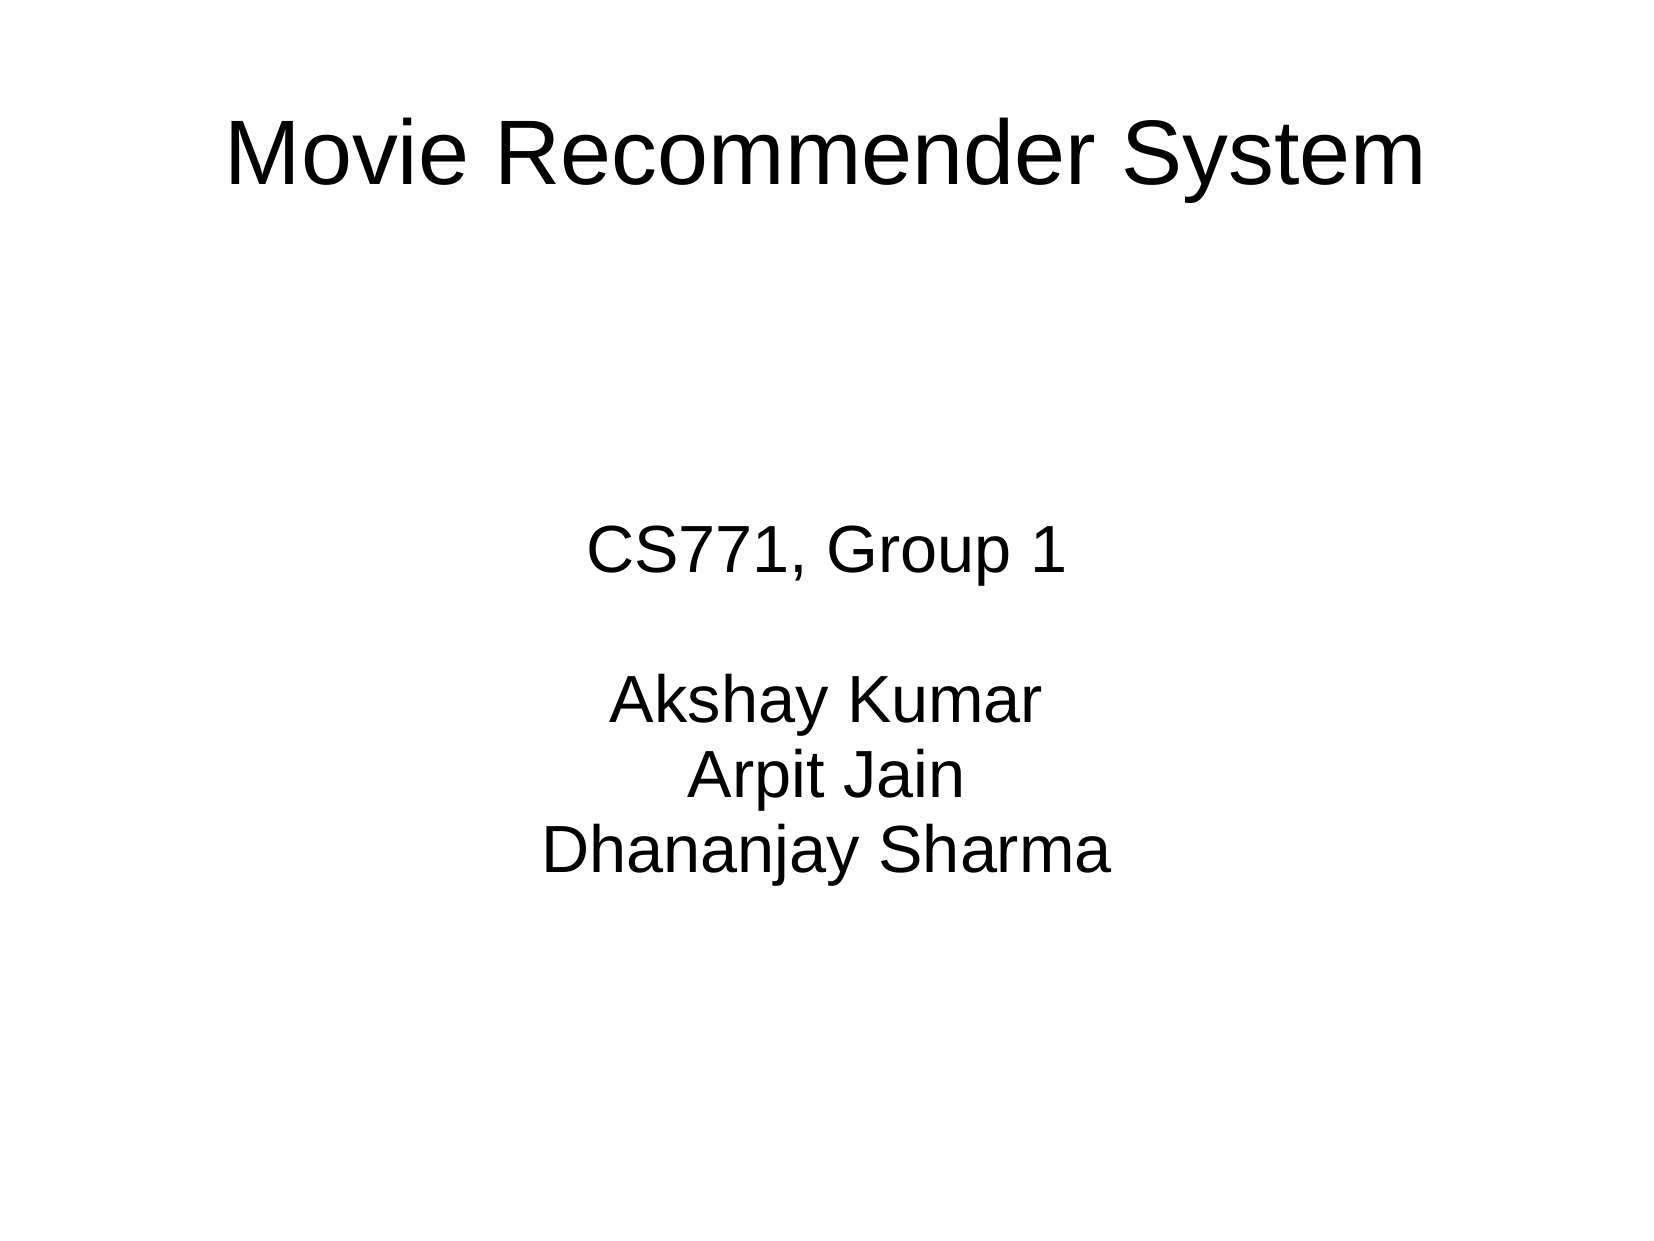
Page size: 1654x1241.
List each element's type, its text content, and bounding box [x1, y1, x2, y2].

title Movie Recommender System [82, 49, 1571, 257]
subtitle CS771, Group 1 Akshay Kumar Arpit Jain Dhananjay Sharma [82, 290, 1571, 1109]
